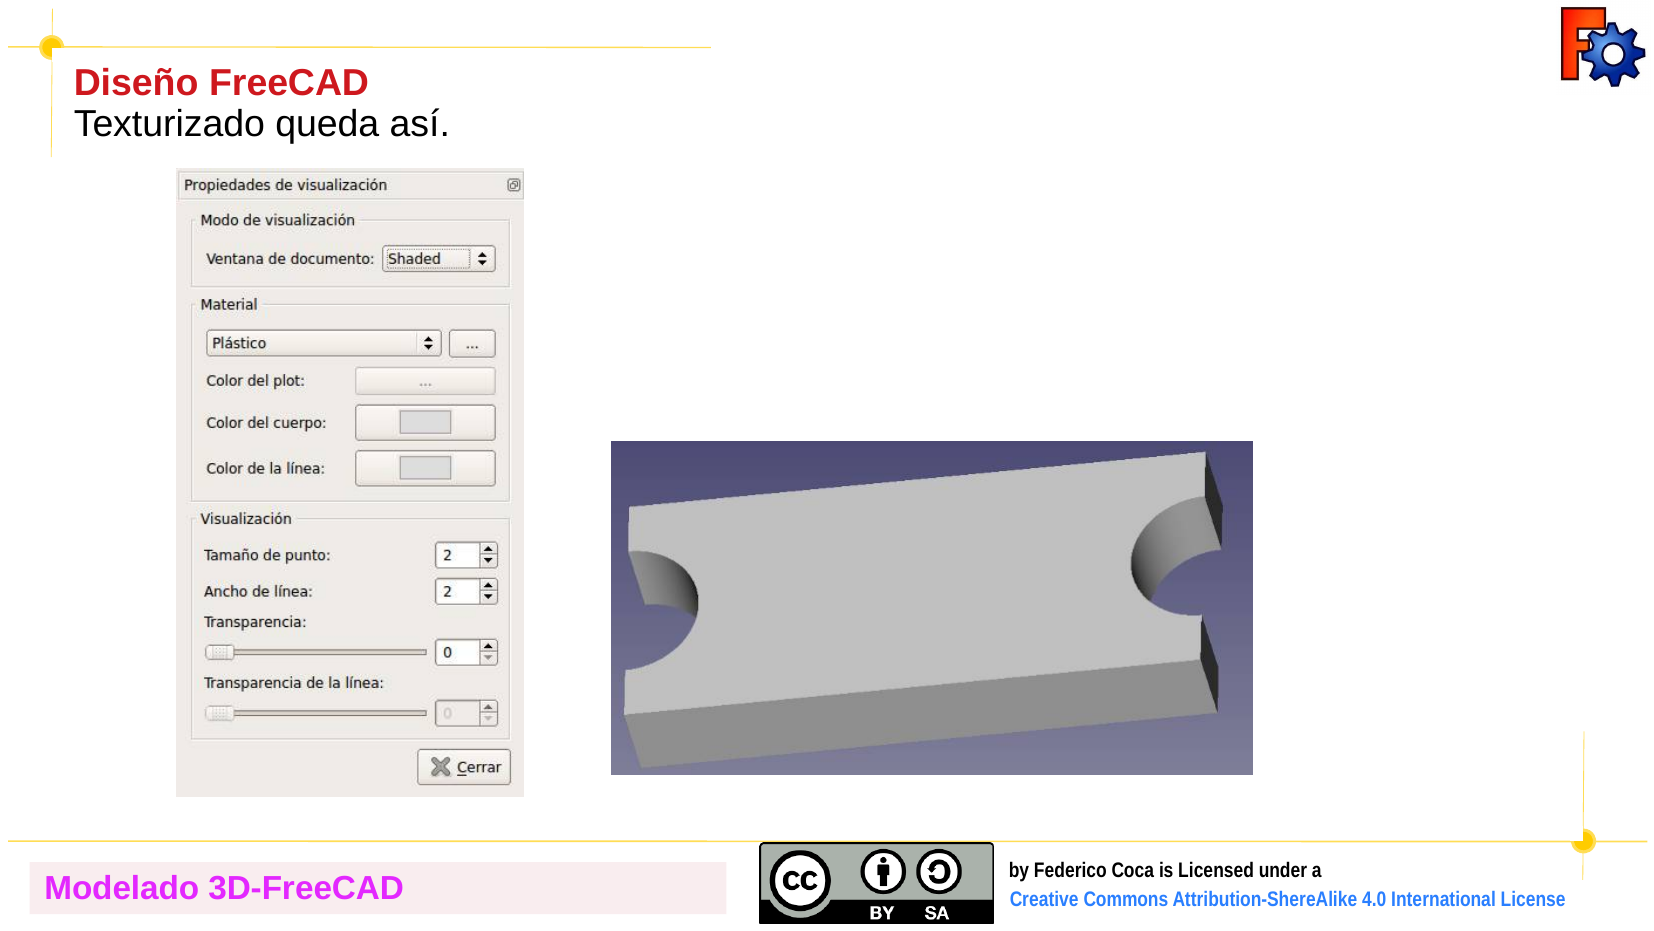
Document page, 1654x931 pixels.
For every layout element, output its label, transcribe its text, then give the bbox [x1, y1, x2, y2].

text_box Modelado 3D-FreeCAD [29, 862, 727, 915]
picture [1556, 0, 1651, 95]
text_box Diseño FreeCAD Texturizado queda así. [59, 53, 1534, 237]
picture [176, 168, 524, 797]
picture [611, 441, 1253, 775]
